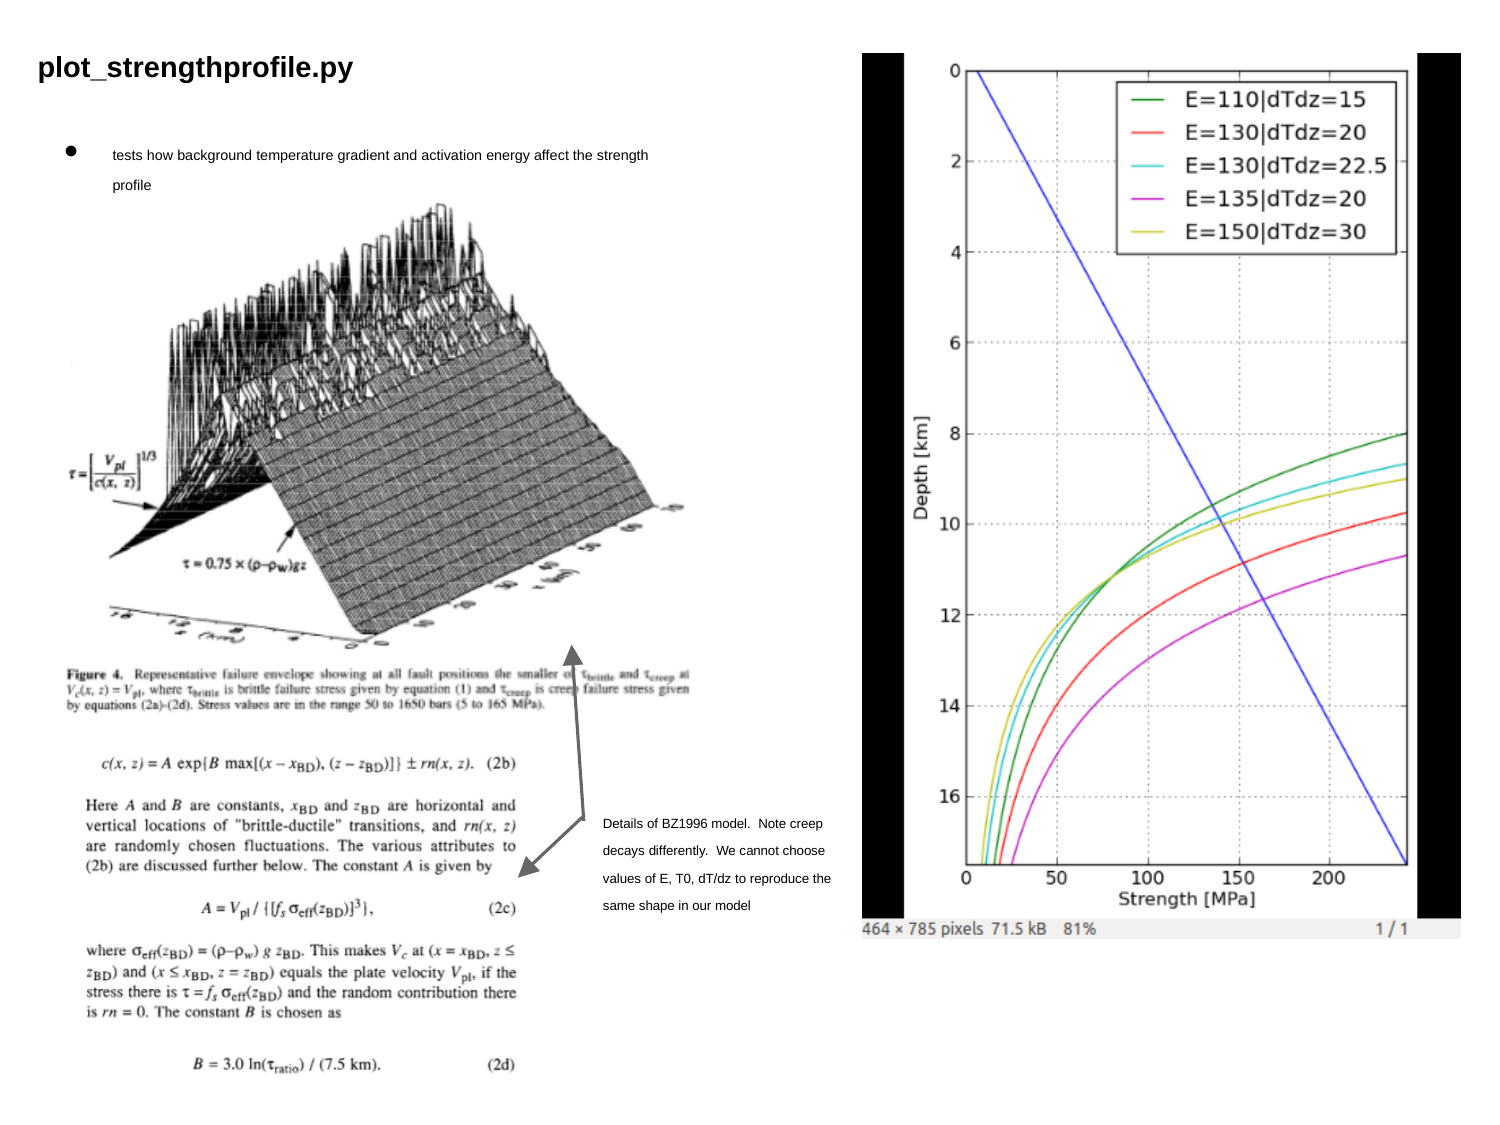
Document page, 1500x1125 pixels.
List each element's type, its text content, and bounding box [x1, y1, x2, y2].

text_box Details of BZ1996 model. Note creep decays differently. We cannot choose values of E, T0, dT/dz to reproduce the same shape in our model [587, 790, 854, 1096]
picture [69, 744, 532, 1096]
picture [862, 53, 1461, 939]
picture [22, 203, 738, 729]
title plot_strengthprofile.py [22, 25, 1373, 103]
text_box tests how background temperature gradient and activation energy affect the strength profile [22, 120, 682, 203]
